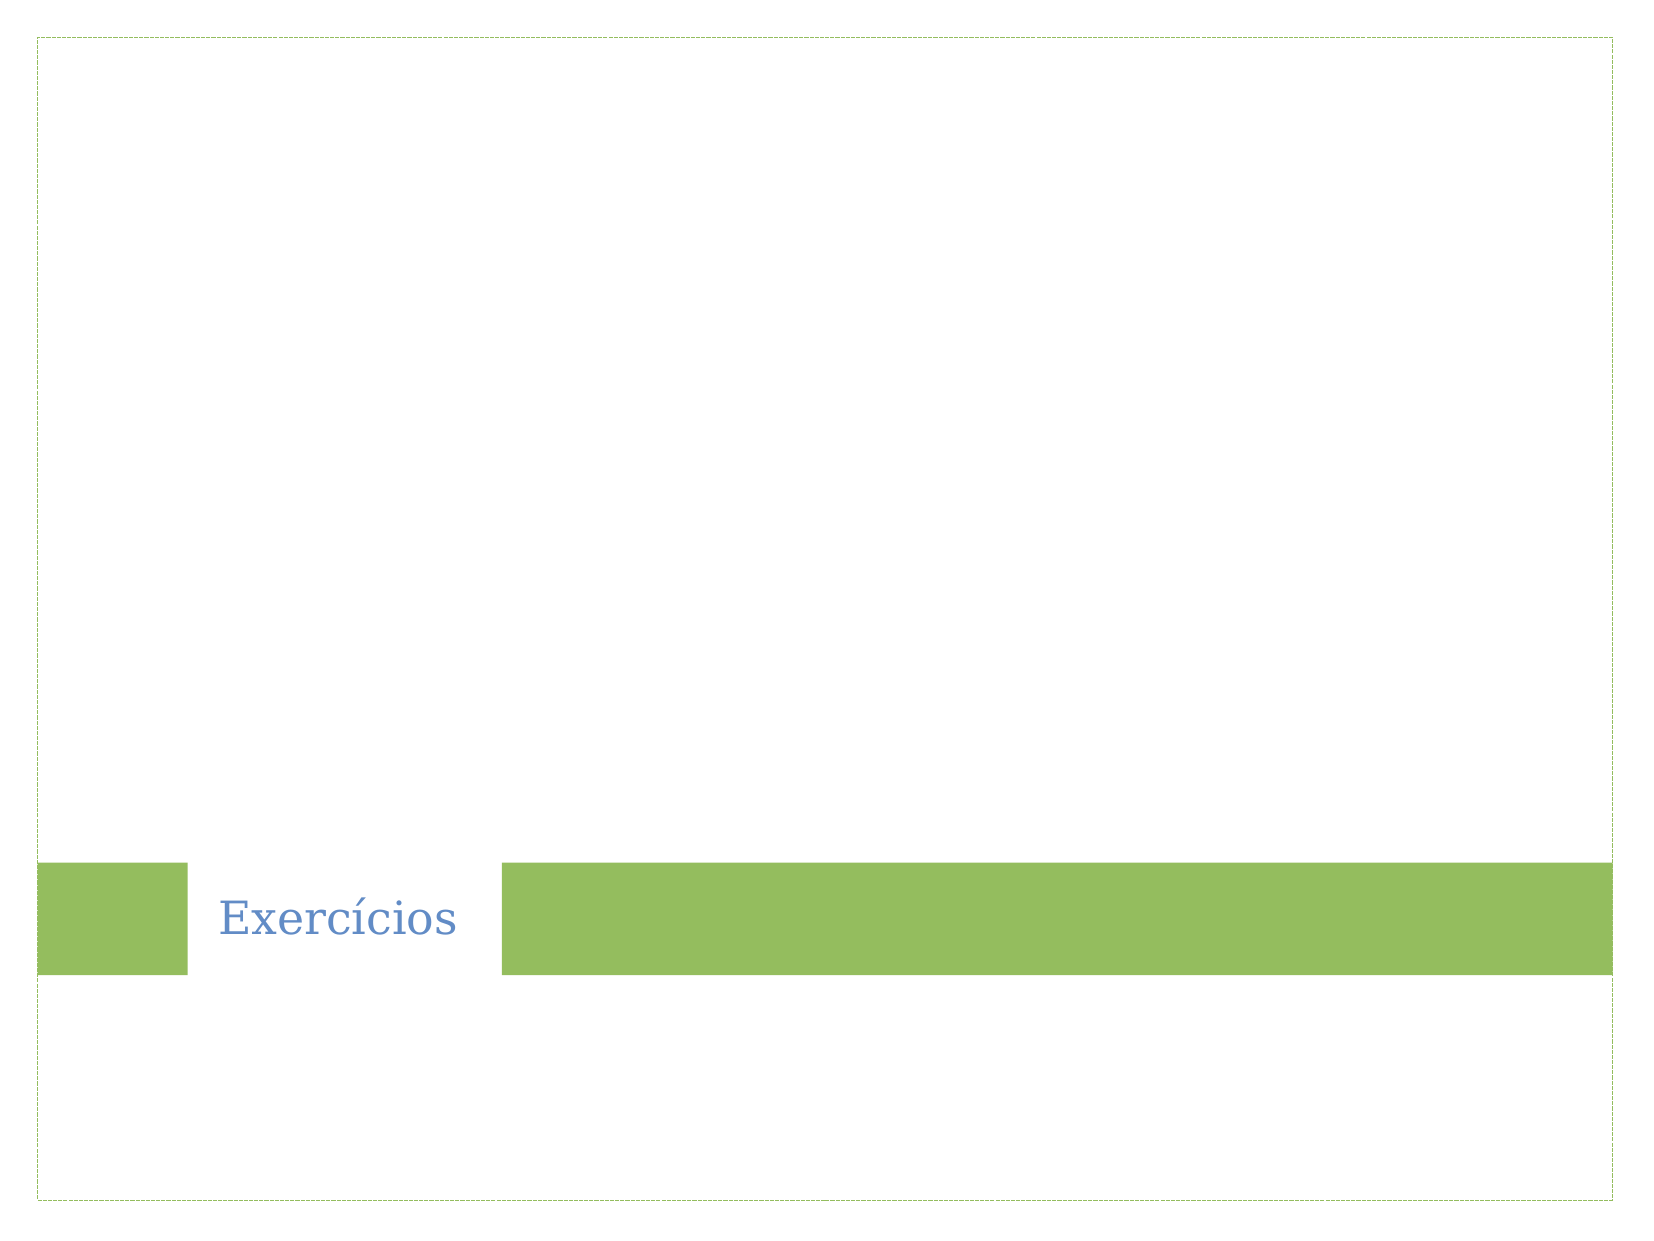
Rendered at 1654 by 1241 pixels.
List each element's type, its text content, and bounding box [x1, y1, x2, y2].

text_box [37, 862, 188, 976]
text_box [501, 862, 1613, 976]
text_box Exercícios [203, 884, 474, 953]
